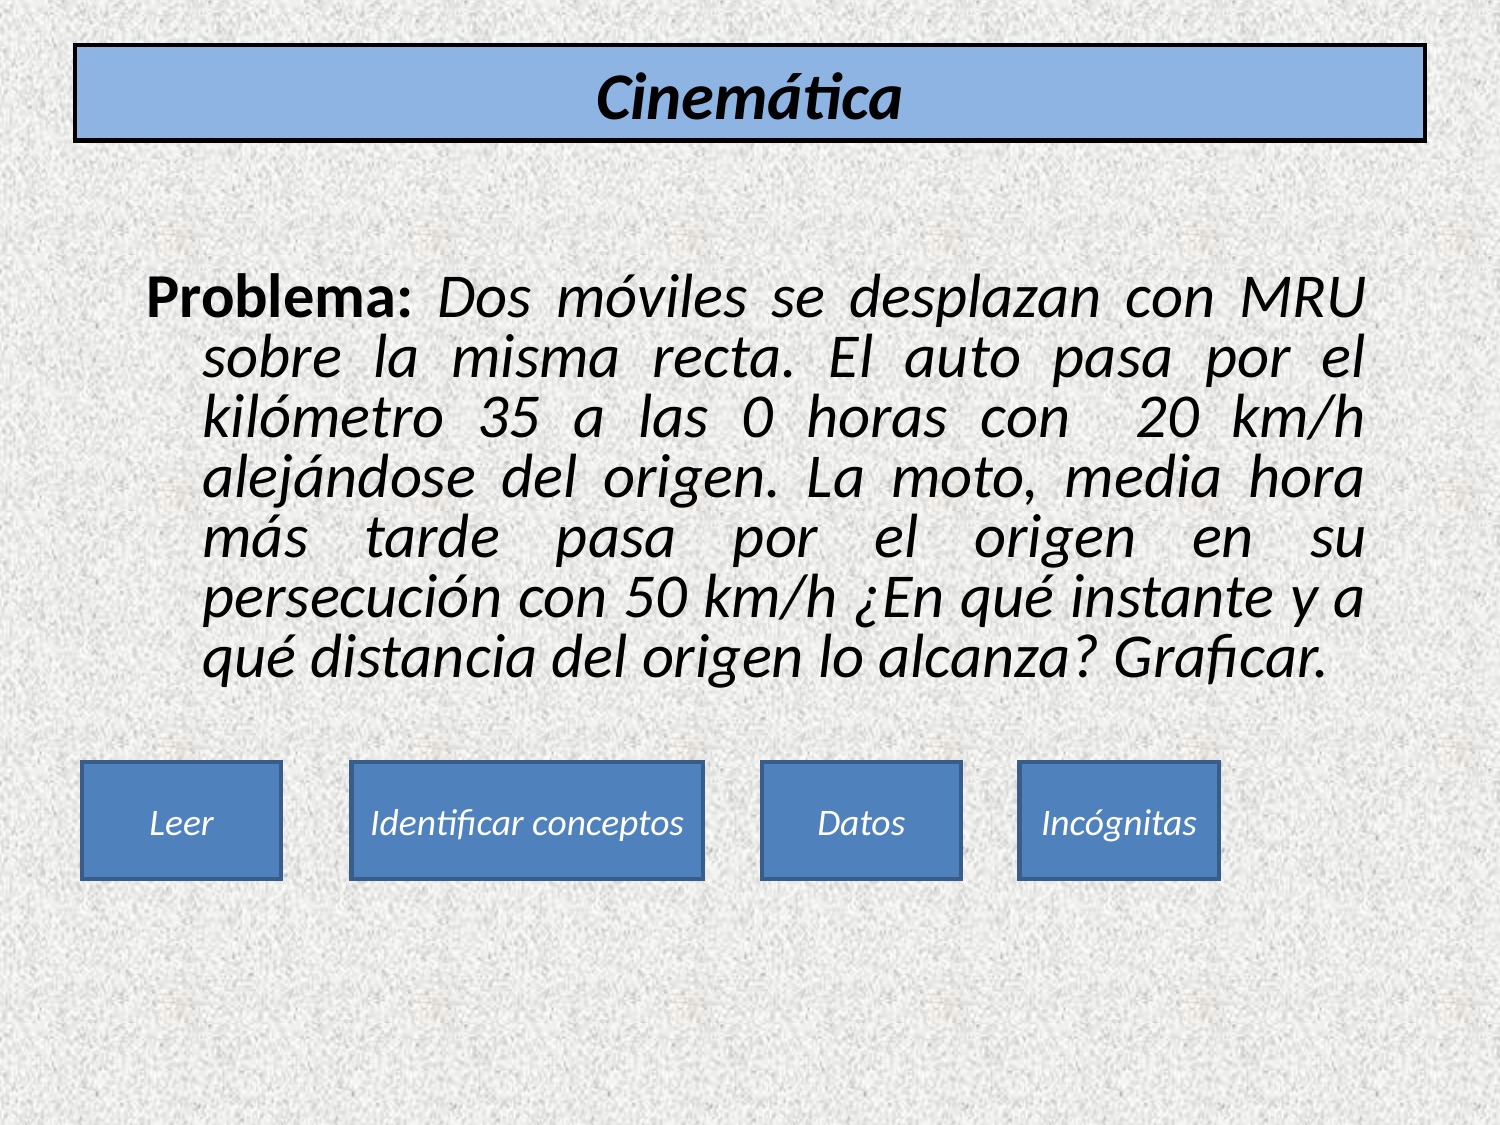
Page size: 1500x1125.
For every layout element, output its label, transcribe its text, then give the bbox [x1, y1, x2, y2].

text_box Incógnitas [1019, 762, 1219, 879]
text_box Leer [82, 762, 281, 879]
text_box Identificar conceptos [351, 762, 703, 879]
title Cinemática [75, 45, 1426, 141]
text_box Datos [762, 762, 961, 879]
list Problema: Dos móviles se desplazan con MRU sobre la misma recta. El auto pasa por el kilómetro 35 a las 0 horas con 20 km/h alejándose del origen. La moto, media hora más tarde pasa por el origen en su persecución con 50 km/h ¿En qué instante y a qué distancia del origen lo alcanza? Graficar. [75, 262, 1383, 727]
